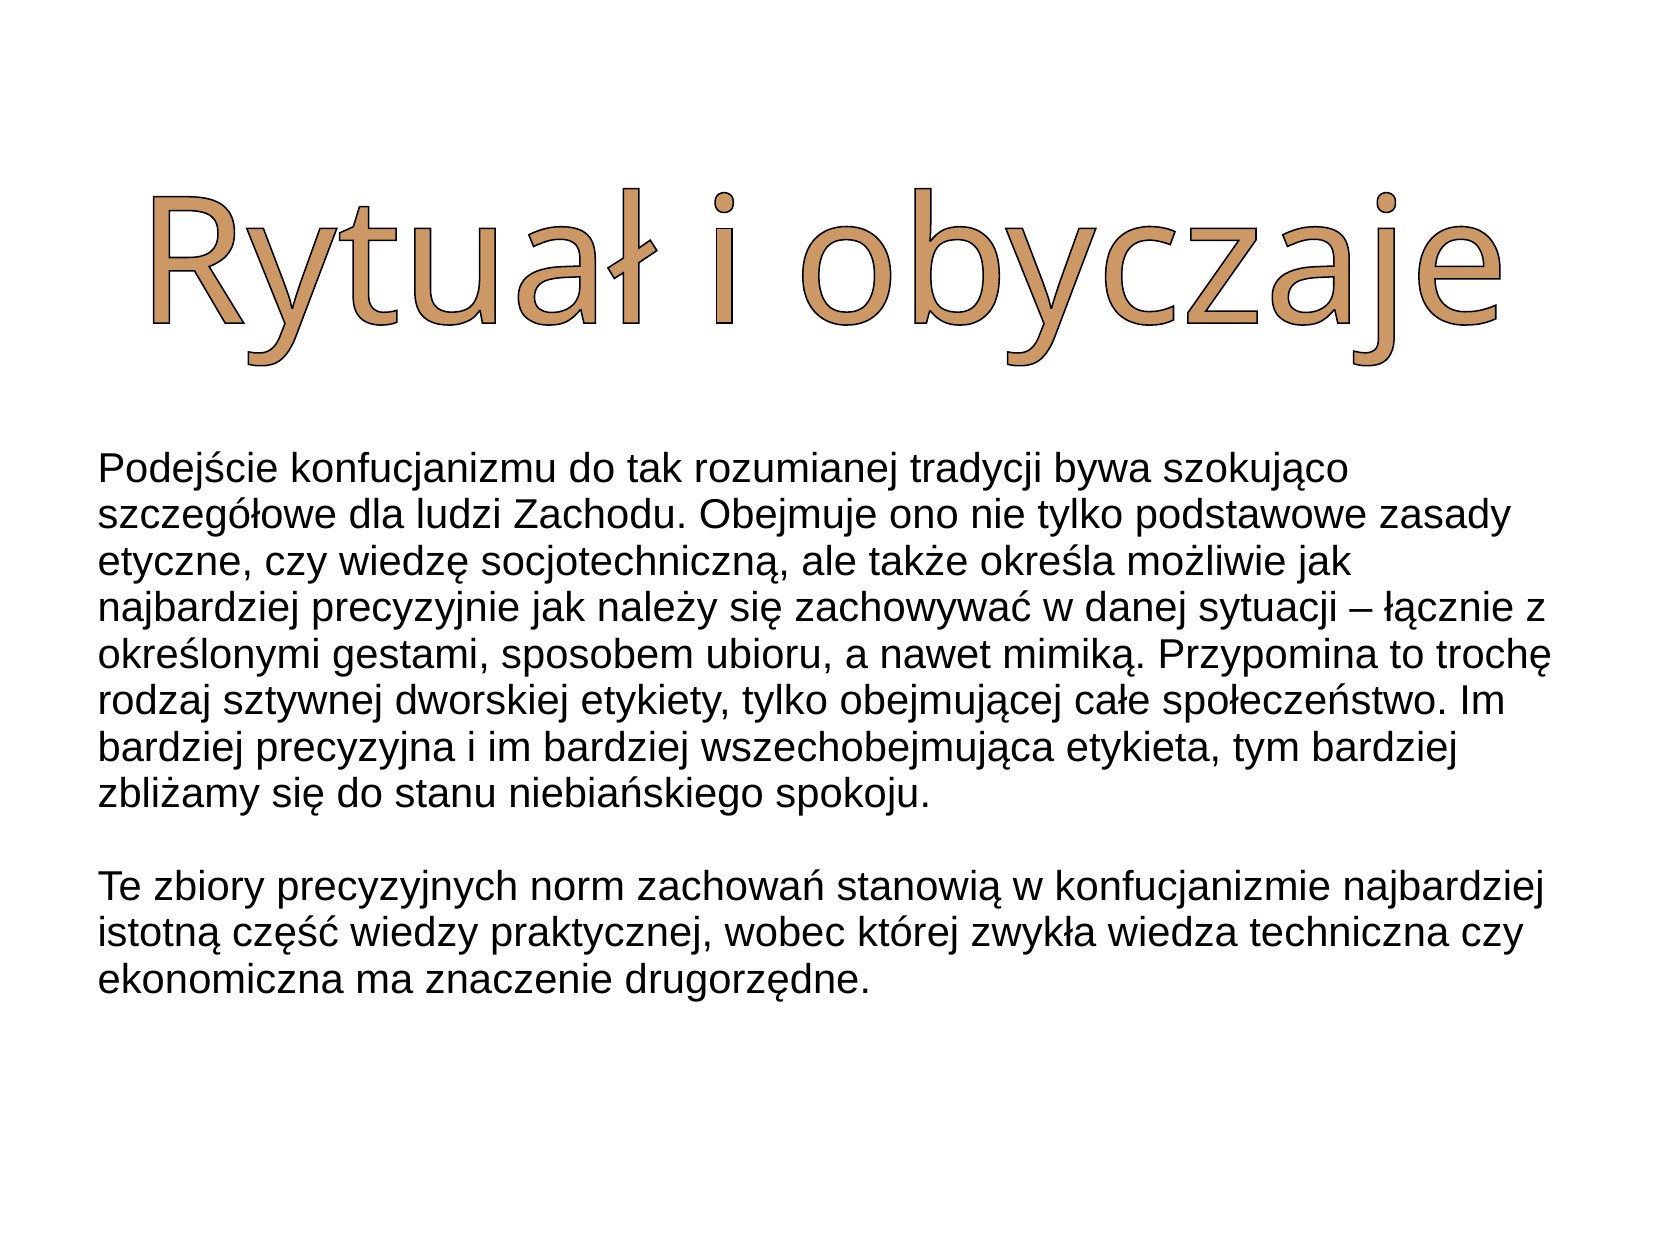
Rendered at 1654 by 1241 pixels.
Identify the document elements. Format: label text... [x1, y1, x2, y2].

text_box Rytuał i obyczaje [716, 228, 732, 324]
text_box Rytuał i obyczaje [915, 188, 1000, 326]
text_box Rytuał i obyczaje [607, 188, 657, 324]
text_box Rytuał i obyczaje [1272, 226, 1350, 326]
text_box Rytuał i obyczaje [1187, 228, 1258, 324]
text_box Rytuał i obyczaje [802, 226, 891, 326]
text_box Rytuał i obyczaje [518, 226, 596, 326]
text_box Rytuał i obyczaje [153, 196, 244, 324]
text_box Rytuał i obyczaje [1005, 228, 1096, 366]
text_box Rytuał i obyczaje [715, 192, 734, 213]
text_box Rytuał i obyczaje [246, 228, 337, 366]
text_box Rytuał i obyczaje [339, 206, 397, 326]
text_box Rytuał i obyczaje [1418, 226, 1500, 326]
text_box Rytuał i obyczaje [1105, 226, 1176, 326]
text_box Rytuał i obyczaje [1353, 228, 1395, 366]
text_box Rytuał i obyczaje [1377, 192, 1396, 213]
text_box Podejście konfucjanizmu do tak rozumianej tradycji bywa szokująco szczegółowe dla ludzi Zachodu. Obejmuje ono nie tylko podstawowe zasady etyczne, czy wiedzę socjotechniczną, ale także określa możliwie jak najbardziej precyzyjnie jak należy się zachowywać w danej sytuacji – łącznie z określonymi gestami, sposobem ubioru, a nawet mimiką. Przypomina to trochę rodzaj sztywnej dworskiej etykiety, tylko obejmującej całe społeczeństwo. Im bardziej precyzyjna i im bardziej wszechobejmująca etykieta, tym bardziej zbliżamy się do stanu niebiańskiego spokoju. Te zbiory precyzyjnych norm zachowań stanowią w konfucjanizmie najbardziej istotną część wiedzy praktycznej, wobec której zwykła wiedza techniczna czy ekonomiczna ma znaczenie drugorzędne. [82, 437, 1571, 1014]
text_box Rytuał i obyczaje [414, 228, 496, 326]
